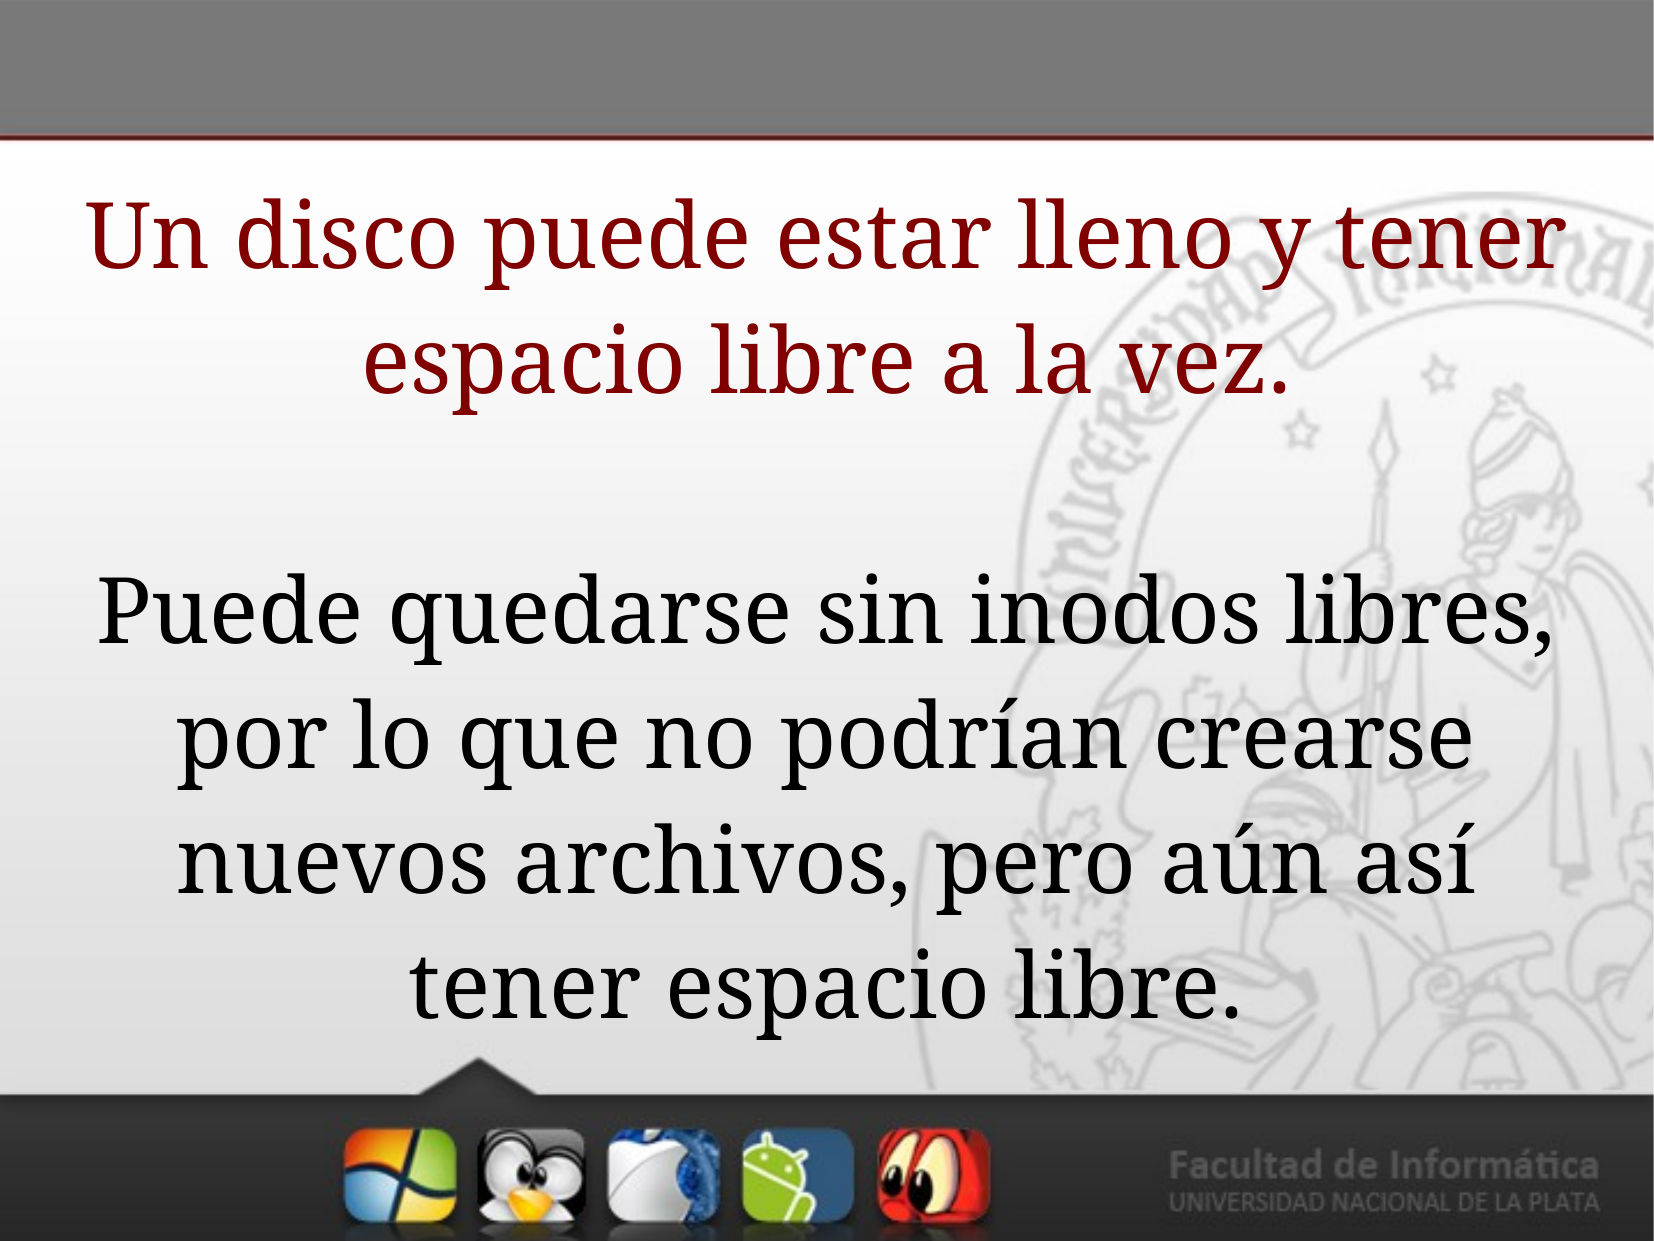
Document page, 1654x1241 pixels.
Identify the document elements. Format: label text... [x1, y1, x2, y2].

subtitle Un disco puede estar lleno y tener espacio libre a la vez. Puede quedarse sin inodos libres, por lo que no podrían crearse nuevos archivos, pero aún así tener espacio libre. [82, 153, 1571, 1063]
picture [0, 0, 1654, 1241]
